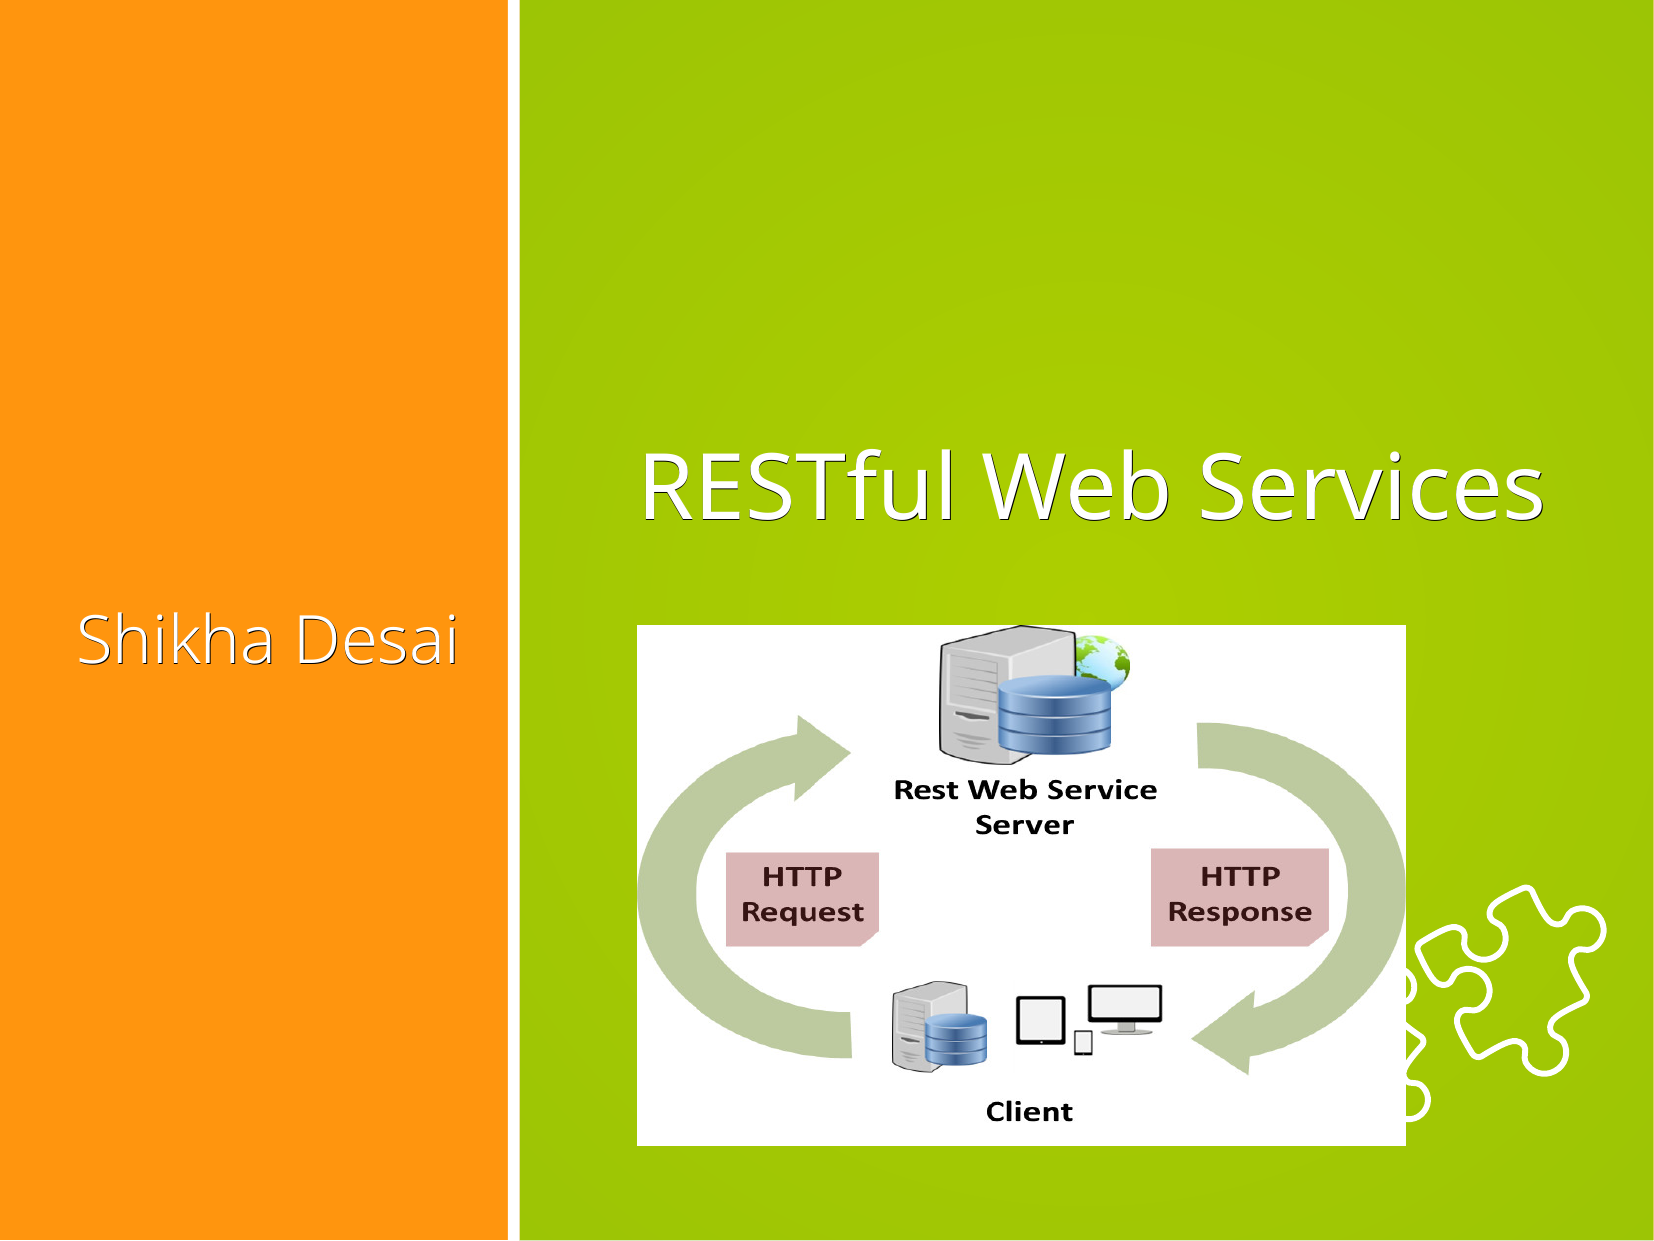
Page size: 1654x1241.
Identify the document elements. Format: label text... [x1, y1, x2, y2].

picture [637, 625, 1406, 1146]
subtitle Shikha Desai [70, 566, 461, 709]
title RESTful Web Services [578, 366, 1607, 603]
